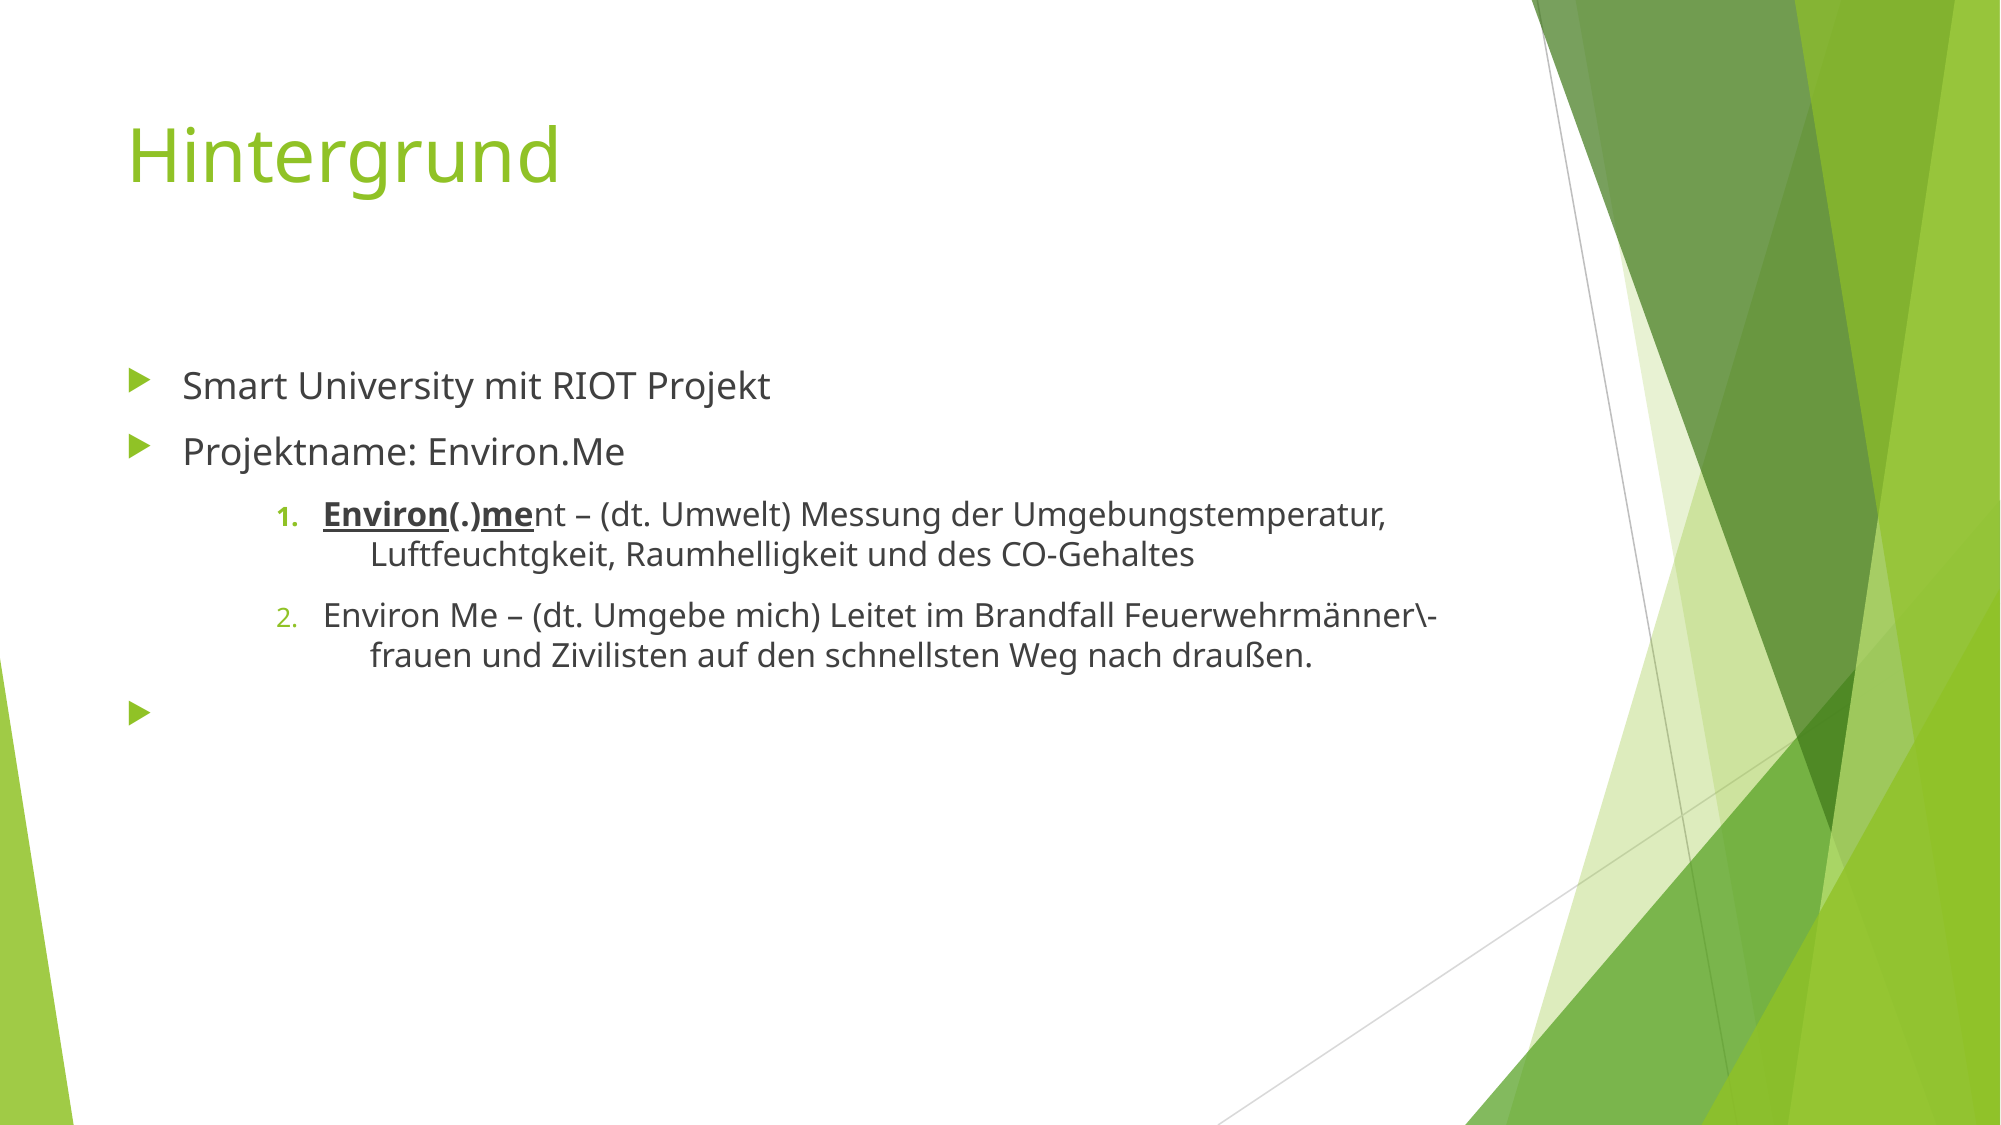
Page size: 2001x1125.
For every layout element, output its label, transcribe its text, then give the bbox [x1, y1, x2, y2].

title Hintergrund [111, 99, 1522, 317]
list Smart University mit RIOT Projekt Projektname: Environ.Me Environ(.)ment – (dt. Umwelt) Messung der Umgebungstemperatur, Luftfeuchtgkeit, Raumhelligkeit und des CO-Gehaltes Environ Me – (dt. Umgebe mich) Leitet im Brandfall Feuerwehrmänner\-frauen und Zivilisten auf den schnellsten Weg nach draußen. [111, 354, 1522, 992]
